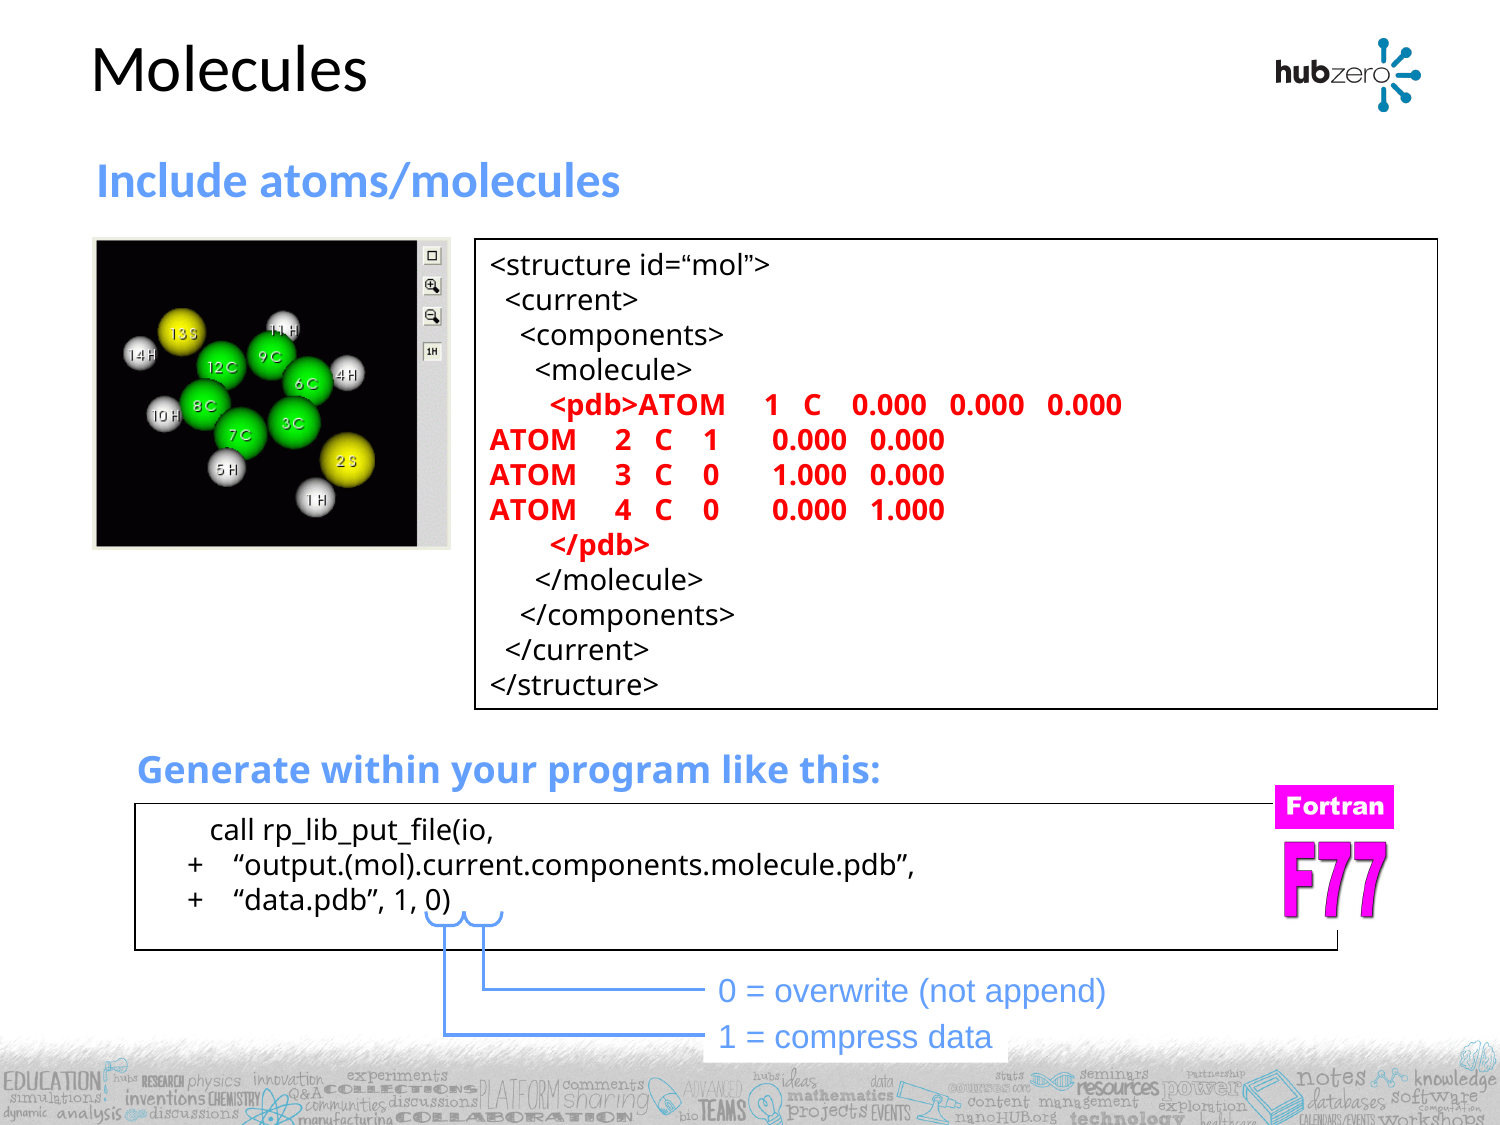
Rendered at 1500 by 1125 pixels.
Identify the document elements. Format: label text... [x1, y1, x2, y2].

picture [1275, 785, 1394, 929]
picture [0, 1034, 1500, 1125]
picture [92, 237, 451, 550]
text_box Include atoms/molecules [81, 139, 636, 216]
text_box 0 = overwrite (not append) [703, 961, 1123, 1018]
text_box 1 = compress data [703, 1018, 1009, 1063]
text_box <structure id=“mol”> <current> <components> <molecule> <pdb>ATOM 1 C 0.000 0.000 0.000 ATOM 2 C 1 0.000 0.000 ATOM 3 C 0 1.000 0.000 ATOM 4 C 0 0.000 1.000 </pdb> </molecule> </components> </current> </structure> [474, 238, 1438, 709]
picture [1272, 35, 1424, 115]
text_box Molecules [75, 12, 1249, 118]
text_box call rp_lib_put_file(io, + “output.(mol).current.components.molecule.pdb”, + “data.pdb”, 1, 0) [134, 803, 1338, 951]
text_box Generate within your program like this: [121, 738, 897, 799]
